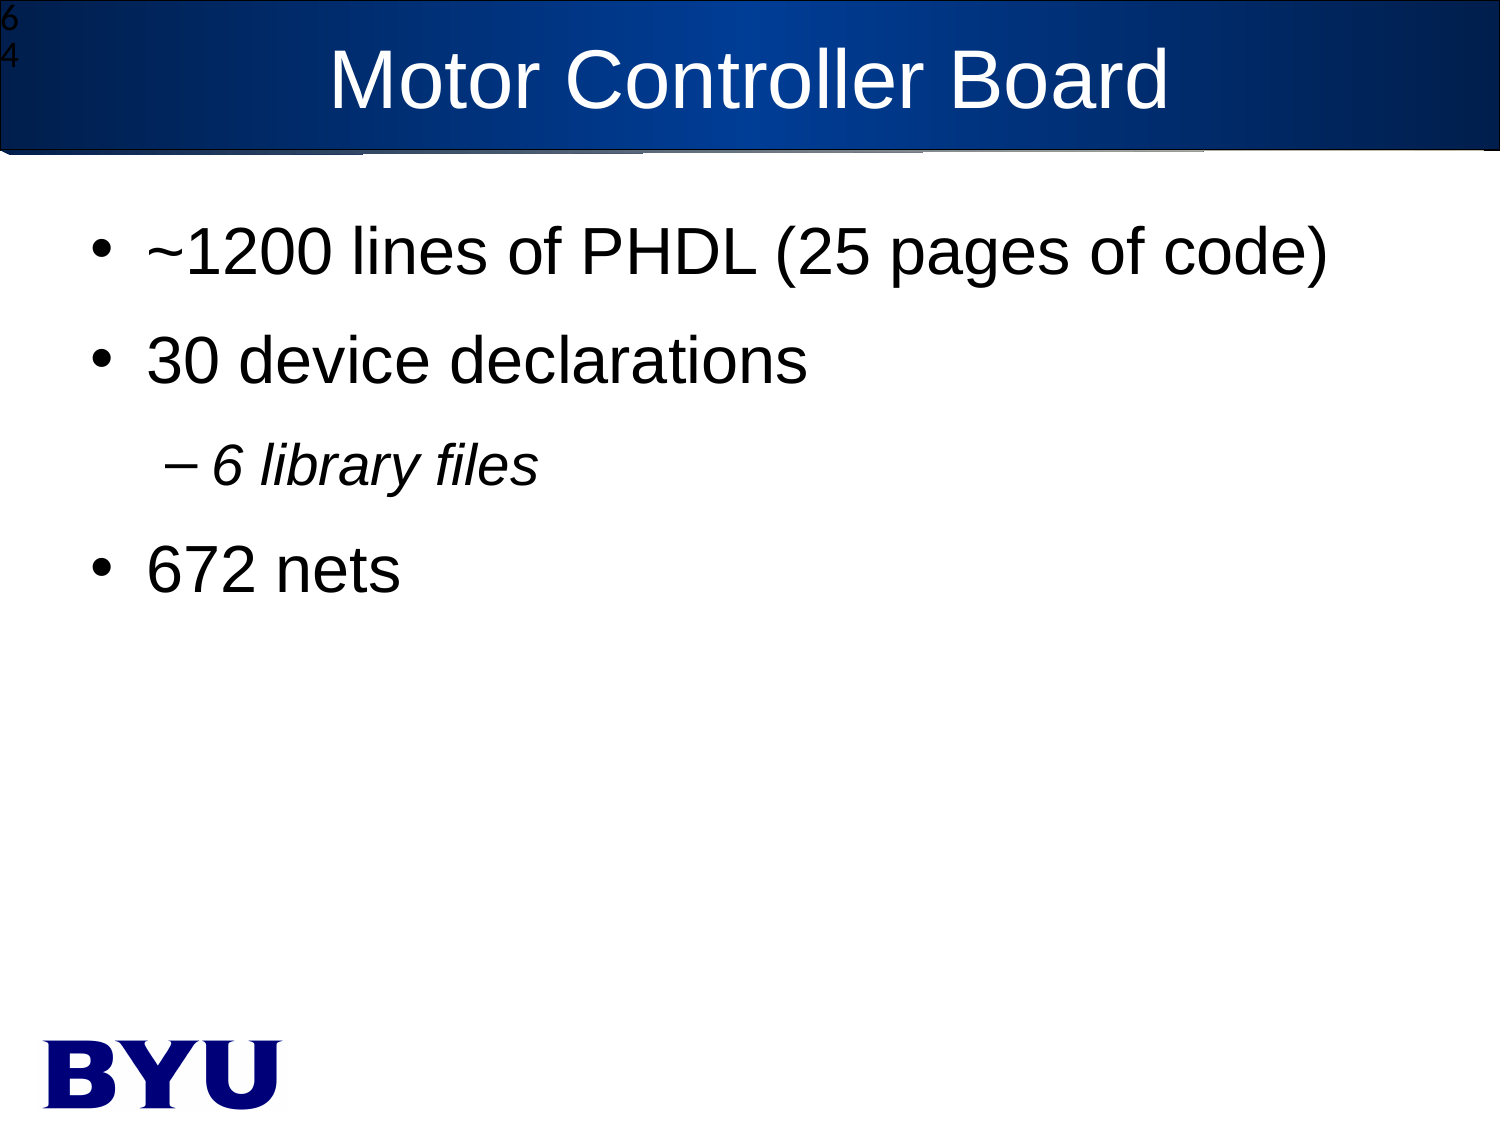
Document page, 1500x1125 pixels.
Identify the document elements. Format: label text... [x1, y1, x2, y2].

title Motor Controller Board [75, 0, 1425, 150]
picture [37, 1039, 288, 1111]
list ~1200 lines of PHDL (25 pages of code) 30 device declarations 6 library files 672 nets [75, 200, 1425, 1013]
